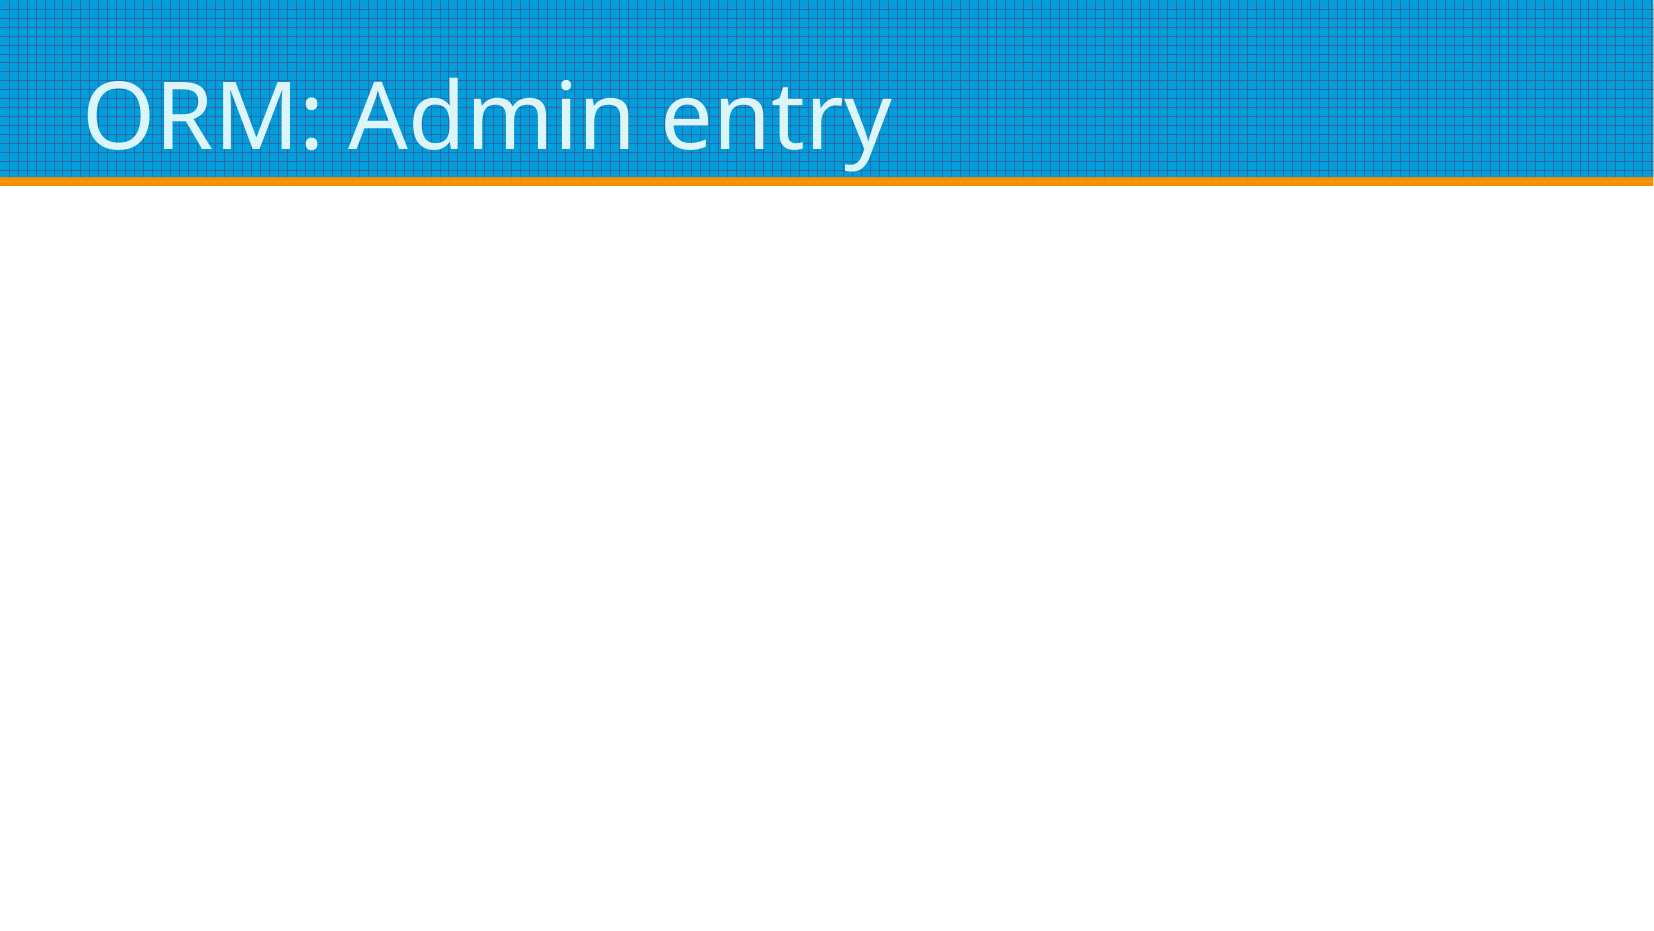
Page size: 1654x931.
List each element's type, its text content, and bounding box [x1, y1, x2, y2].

title ORM: Admin entry [82, 14, 1571, 178]
